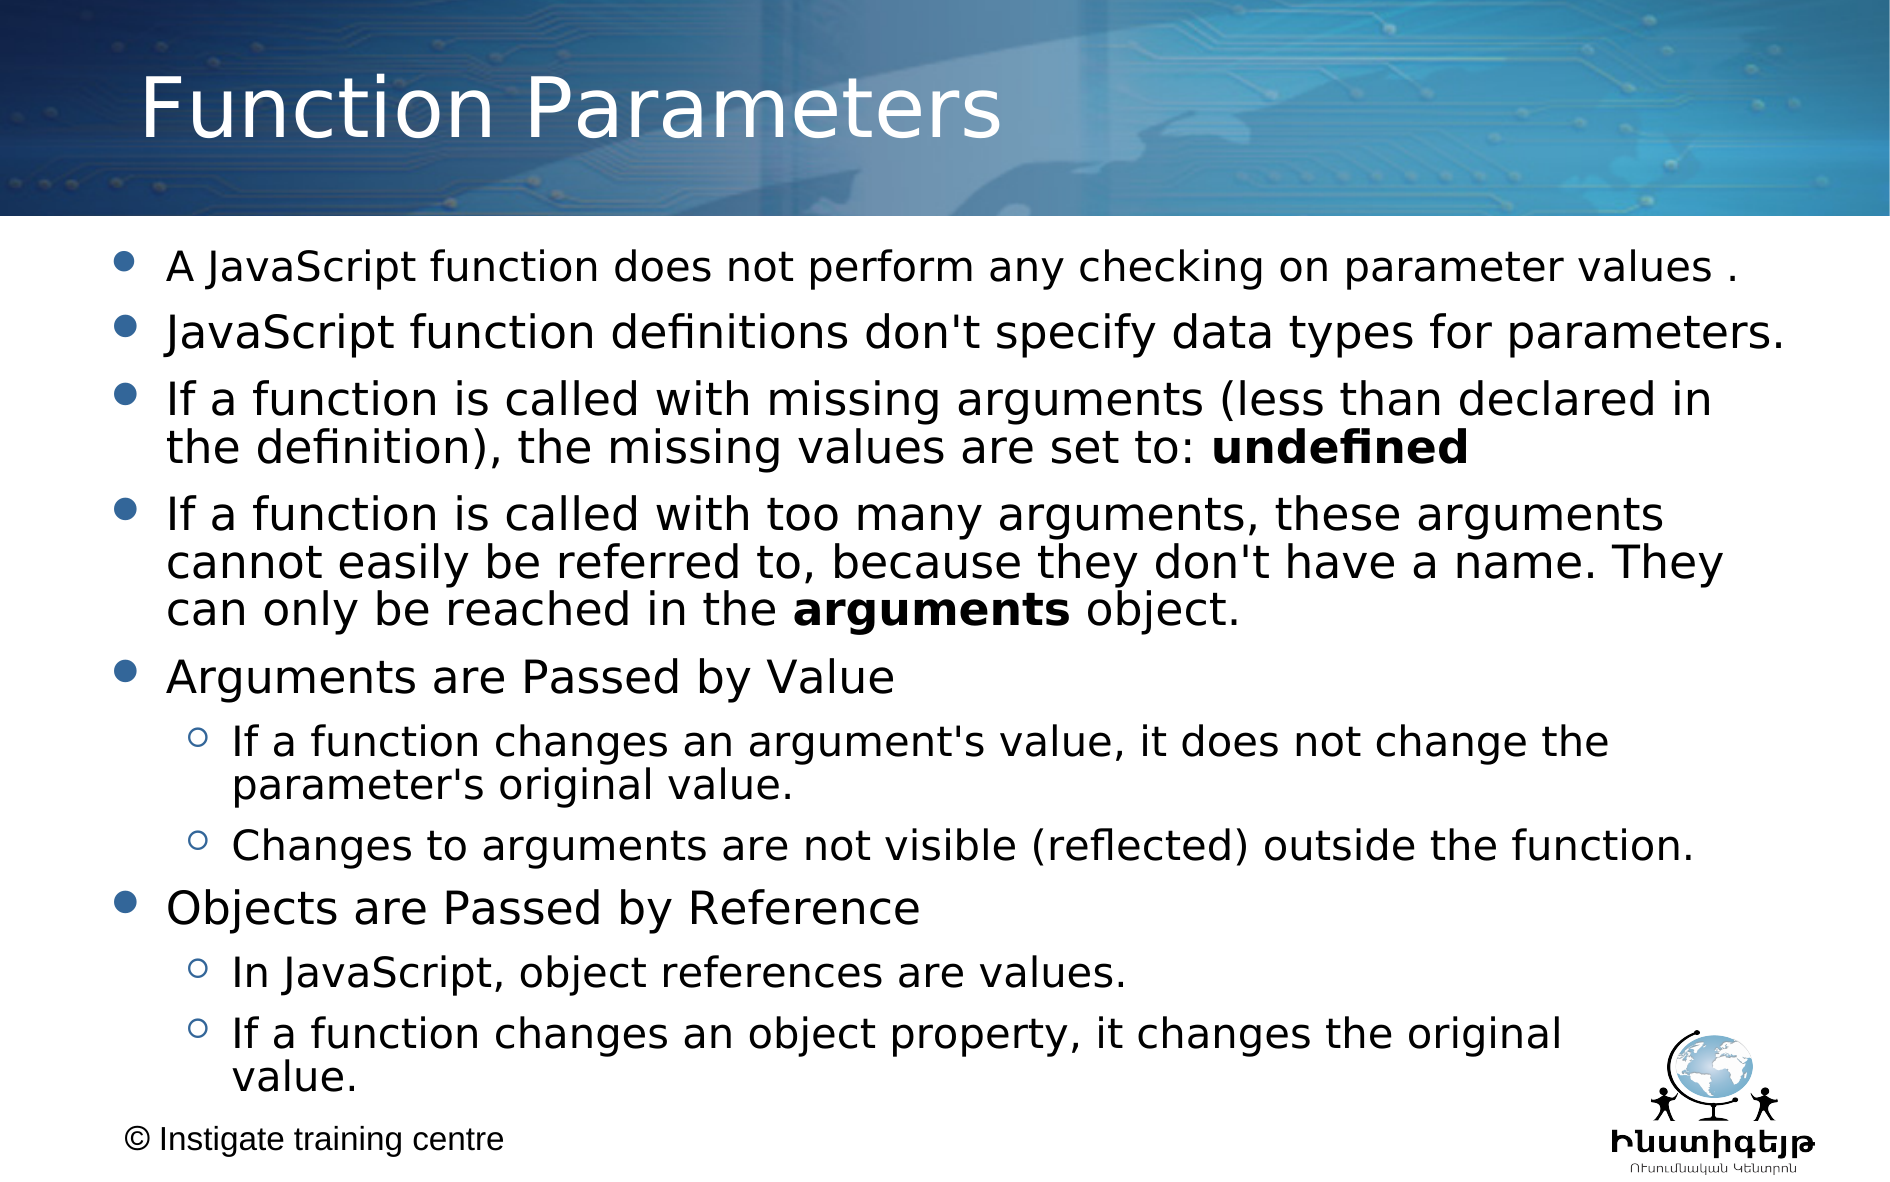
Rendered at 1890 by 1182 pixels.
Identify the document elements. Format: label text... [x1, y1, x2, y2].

text_box Function Parameters [138, 82, 1801, 91]
picture [0, 0, 1890, 216]
list A JavaScript function does not perform any checking on parameter values . JavaScript function definitions don't specify data types for parameters. If a function is called with missing arguments (less than declared in the definition), the missing values are set to: undefined If a function is called with too many arguments, these arguments cannot easily be referred to, because they don't have a name. They can only be reached in the arguments object. Arguments are Passed by Value If a function changes an argument's value, it does not change the parameter's original value. Changes to arguments are not visible (reflected) outside the function. Objects are Passed by Reference In JavaScript, object references are values. If a function changes an object property, it changes the original value. [110, 247, 1801, 275]
picture [1612, 1030, 1815, 1175]
